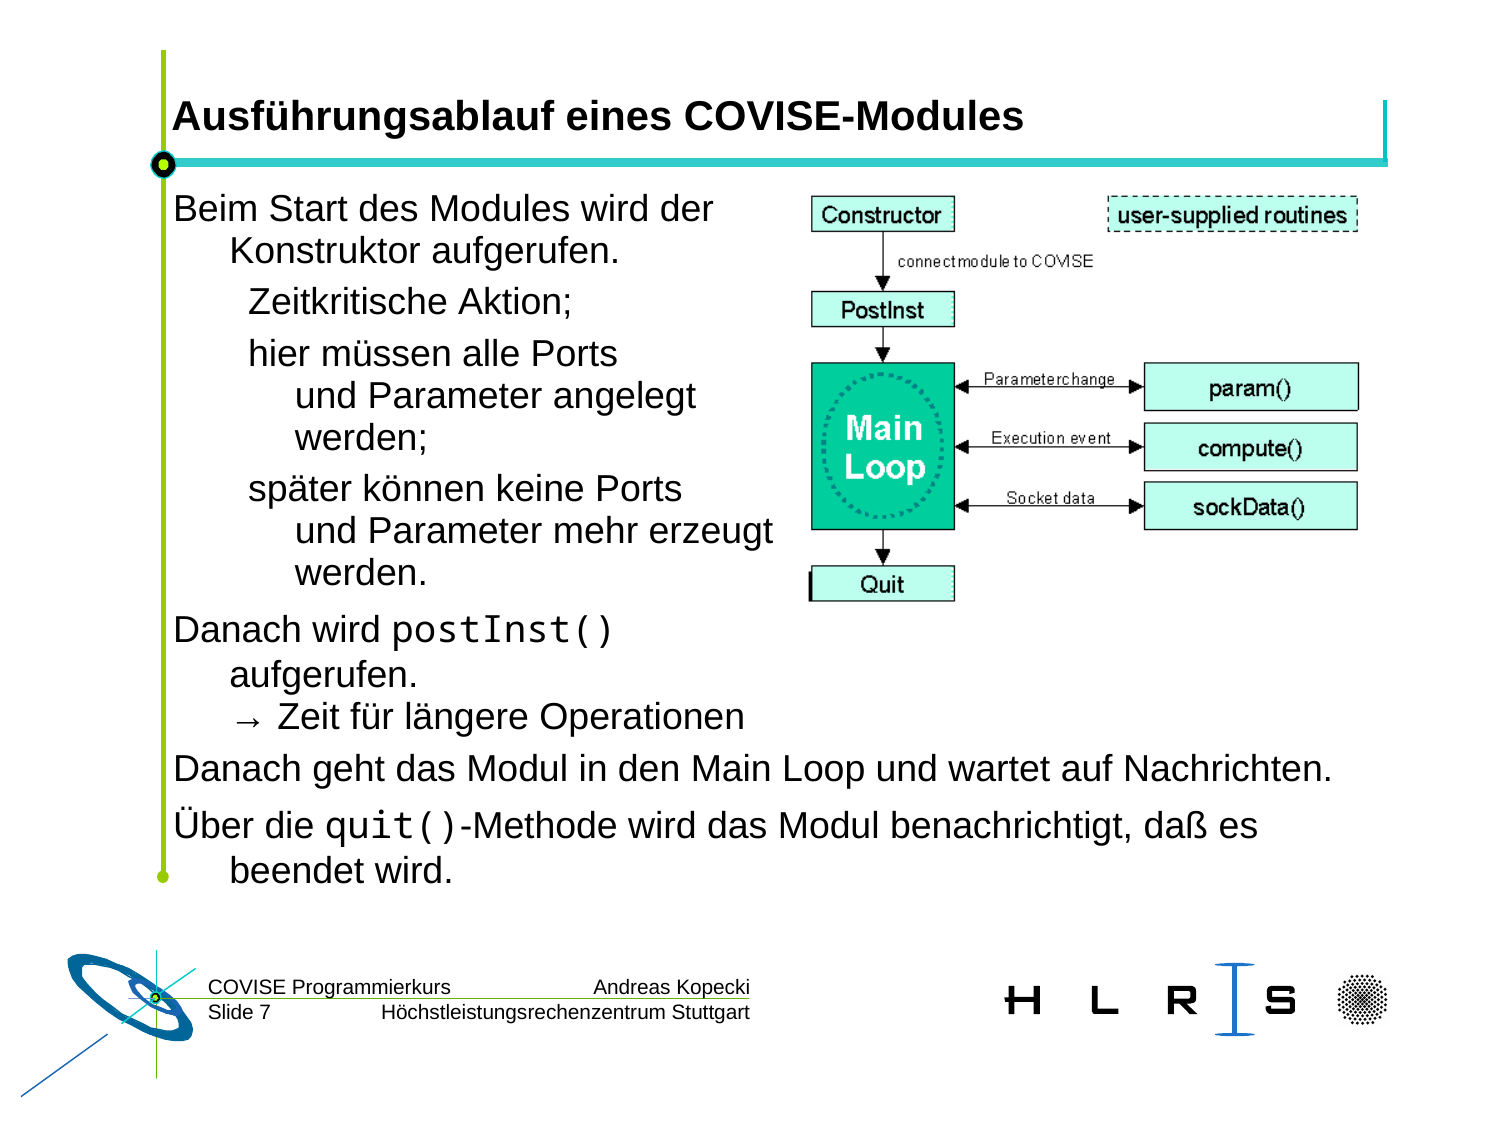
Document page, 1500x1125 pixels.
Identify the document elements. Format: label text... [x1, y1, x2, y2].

picture [780, 177, 1388, 623]
list Beim Start des Modules wird der Konstruktor aufgerufen. Zeitkritische Aktion; hier müssen alle Ports und Parameter angelegt werden; später können keine Ports und Parameter mehr erzeugt werden. Danach wird postInst() aufgerufen. → Zeit für längere Operationen Danach geht das Modul in den Main Loop und wartet auf Nachrichten. Über die quit()-Methode wird das Modul benachrichtigt, daß es beendet wird. [173, 187, 1388, 938]
title Ausführungsablauf eines COVISE-Modules [171, 83, 1386, 149]
